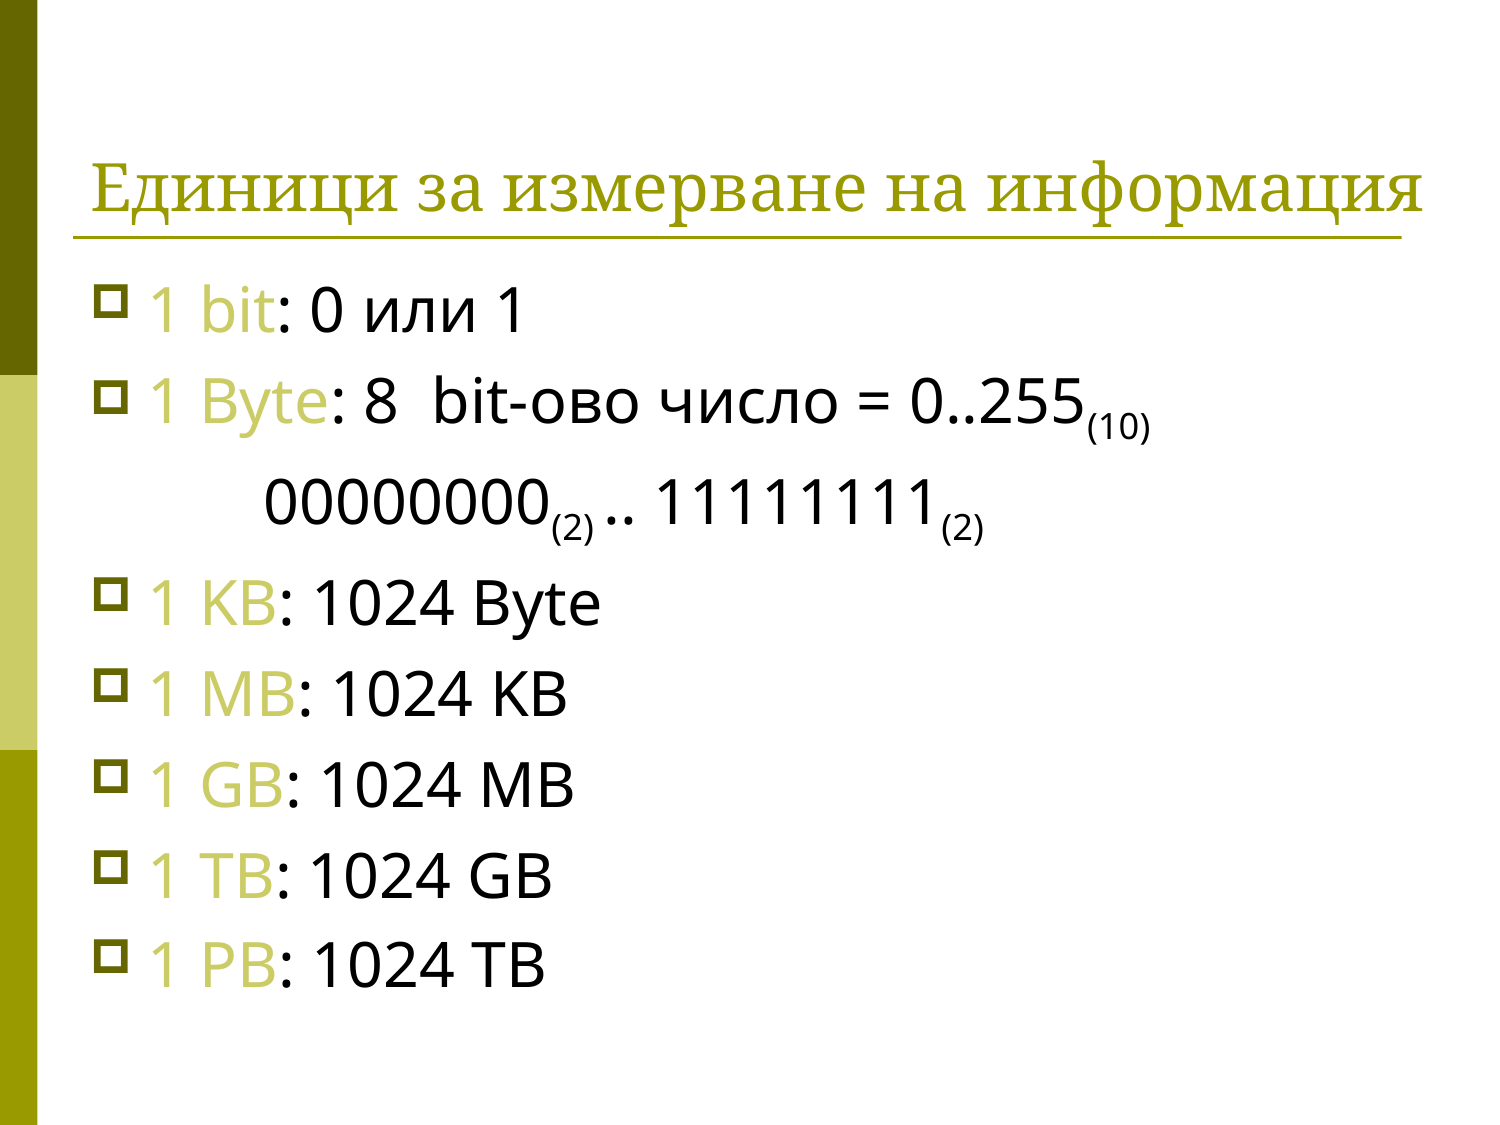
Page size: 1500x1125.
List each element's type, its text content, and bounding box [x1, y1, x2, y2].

list 1 bit: 0 или 1 1 Byte: 8 bit-ово число = 0..255(10) 00000000(2) .. 11111111(2) 1 KB: 1024 Byte 1 MB: 1024 KB 1 GB: 1024 MB 1 TB: 1024 GB 1 PB: 1024 TB [75, 262, 1500, 1088]
title Единици за измерване на информация [75, 45, 1500, 233]
